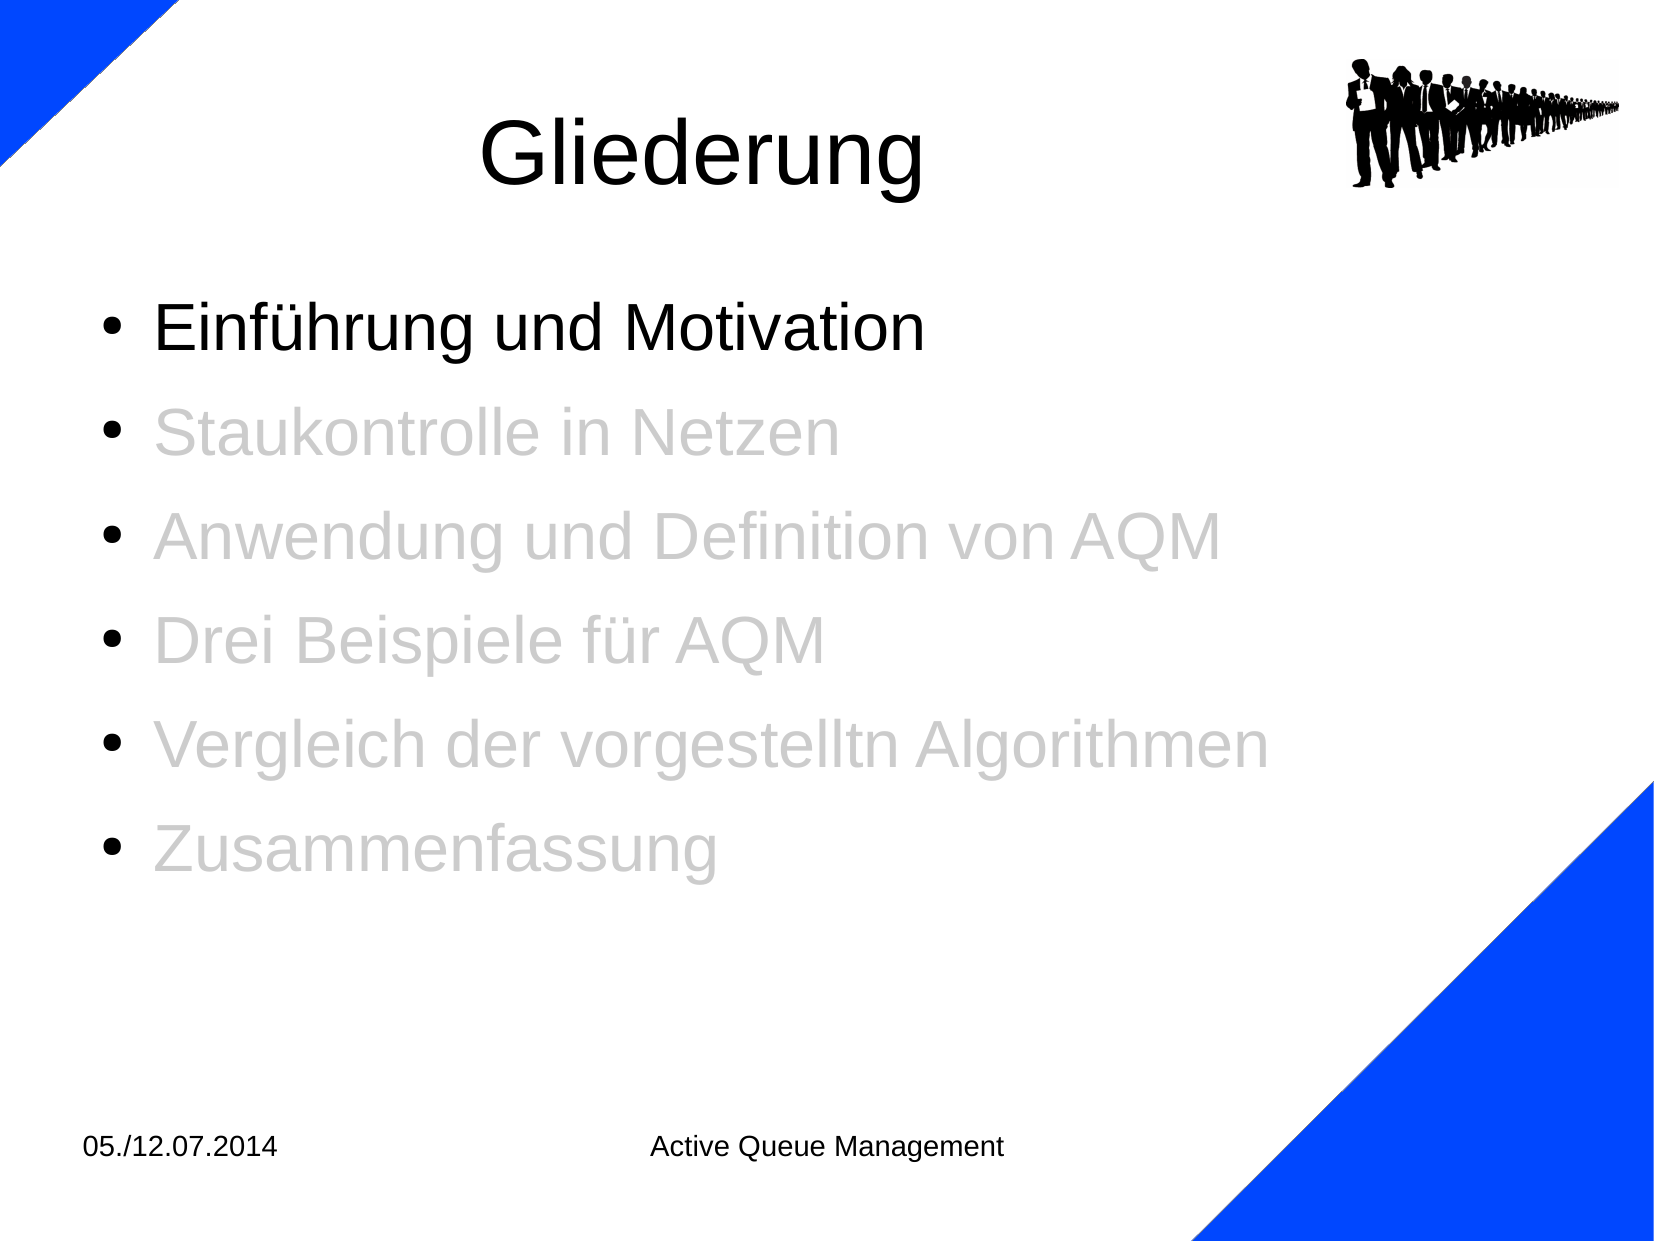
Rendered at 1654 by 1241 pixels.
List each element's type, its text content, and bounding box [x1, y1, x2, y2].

picture [1346, 59, 1619, 188]
list Einführung und Motivation Staukontrolle in Netzen Anwendung und Definition von AQM Drei Beispiele für AQM Vergleich der vorgestelltn Algorithmen Zusammenfassung [82, 290, 1571, 1010]
title Gliederung [82, 49, 1323, 257]
